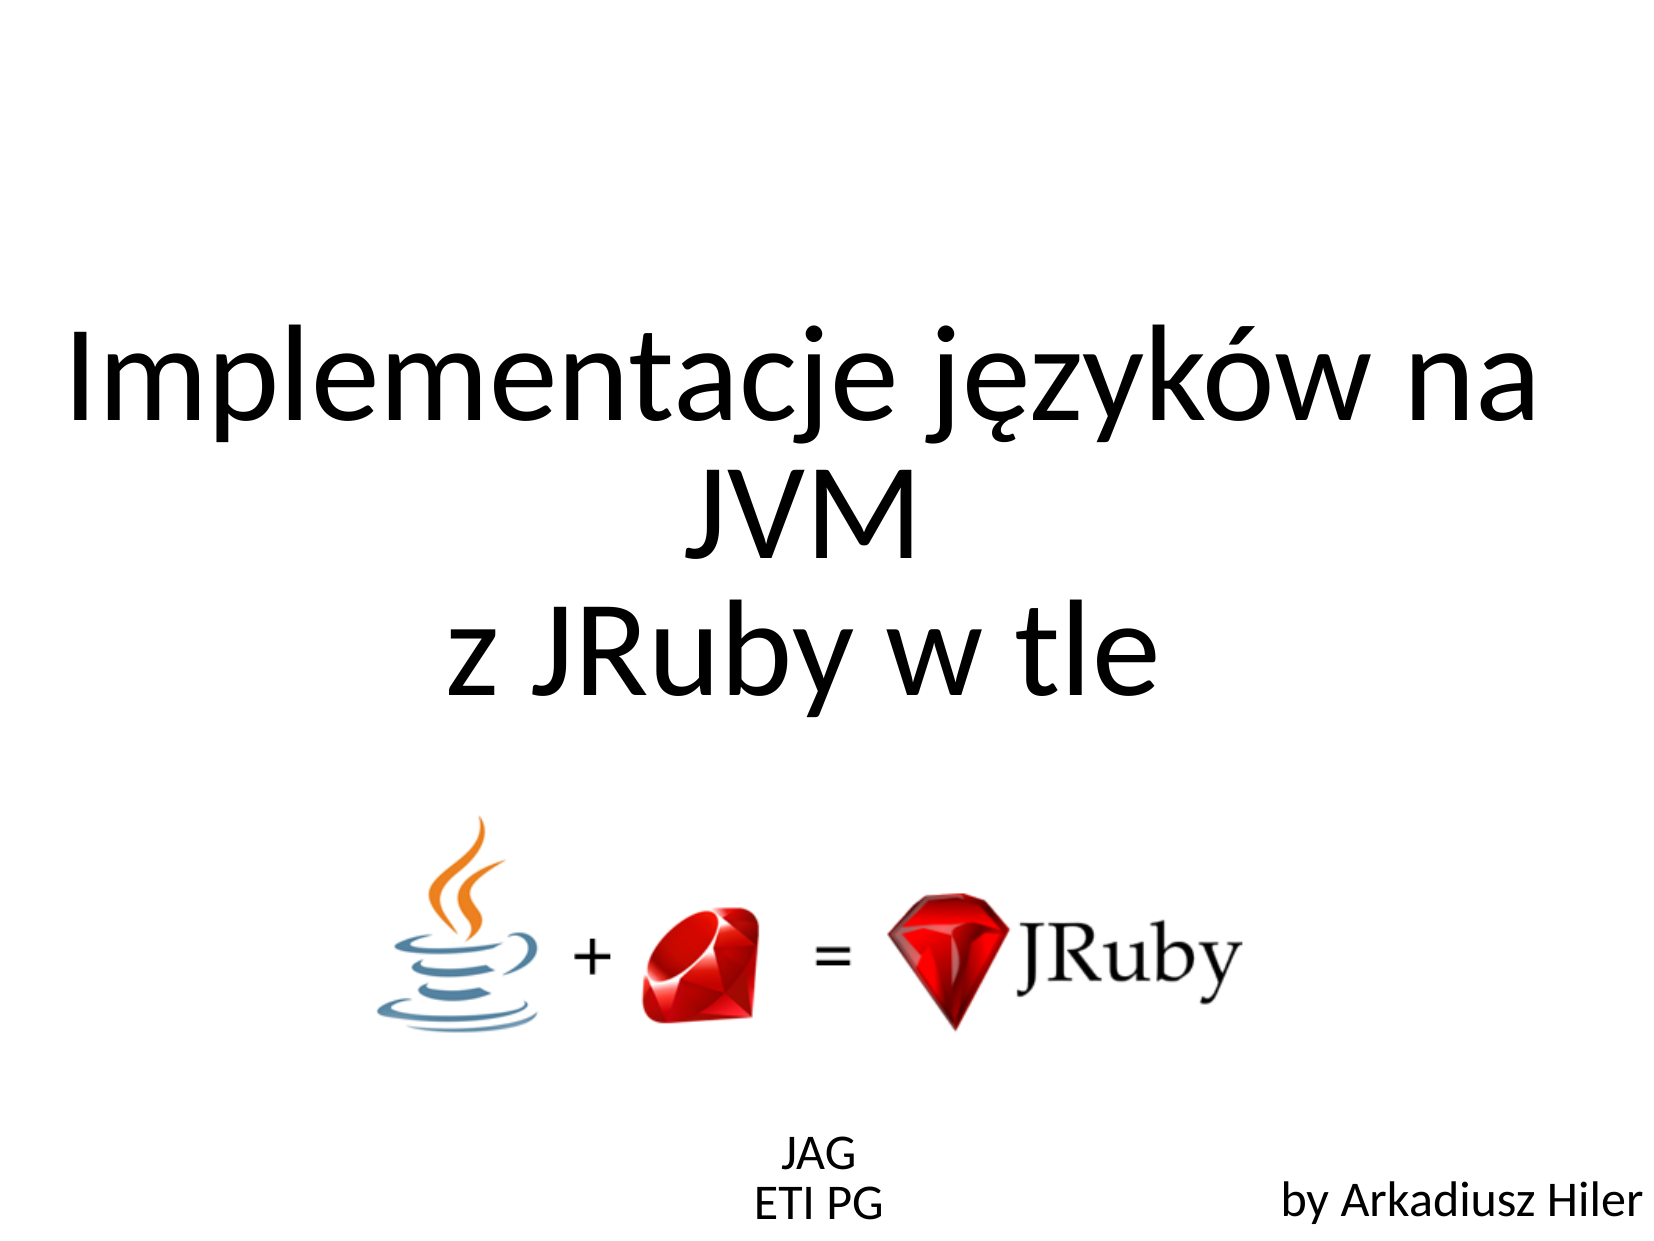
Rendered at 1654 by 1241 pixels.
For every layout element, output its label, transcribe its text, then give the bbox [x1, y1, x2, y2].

picture [354, 803, 1288, 1086]
title JAG ETI PG [74, 1110, 1563, 1241]
title by Arkadiusz Hiler [718, 1107, 1654, 1241]
title Implementacje języków na JVM z JRuby w tle [59, 271, 1548, 776]
